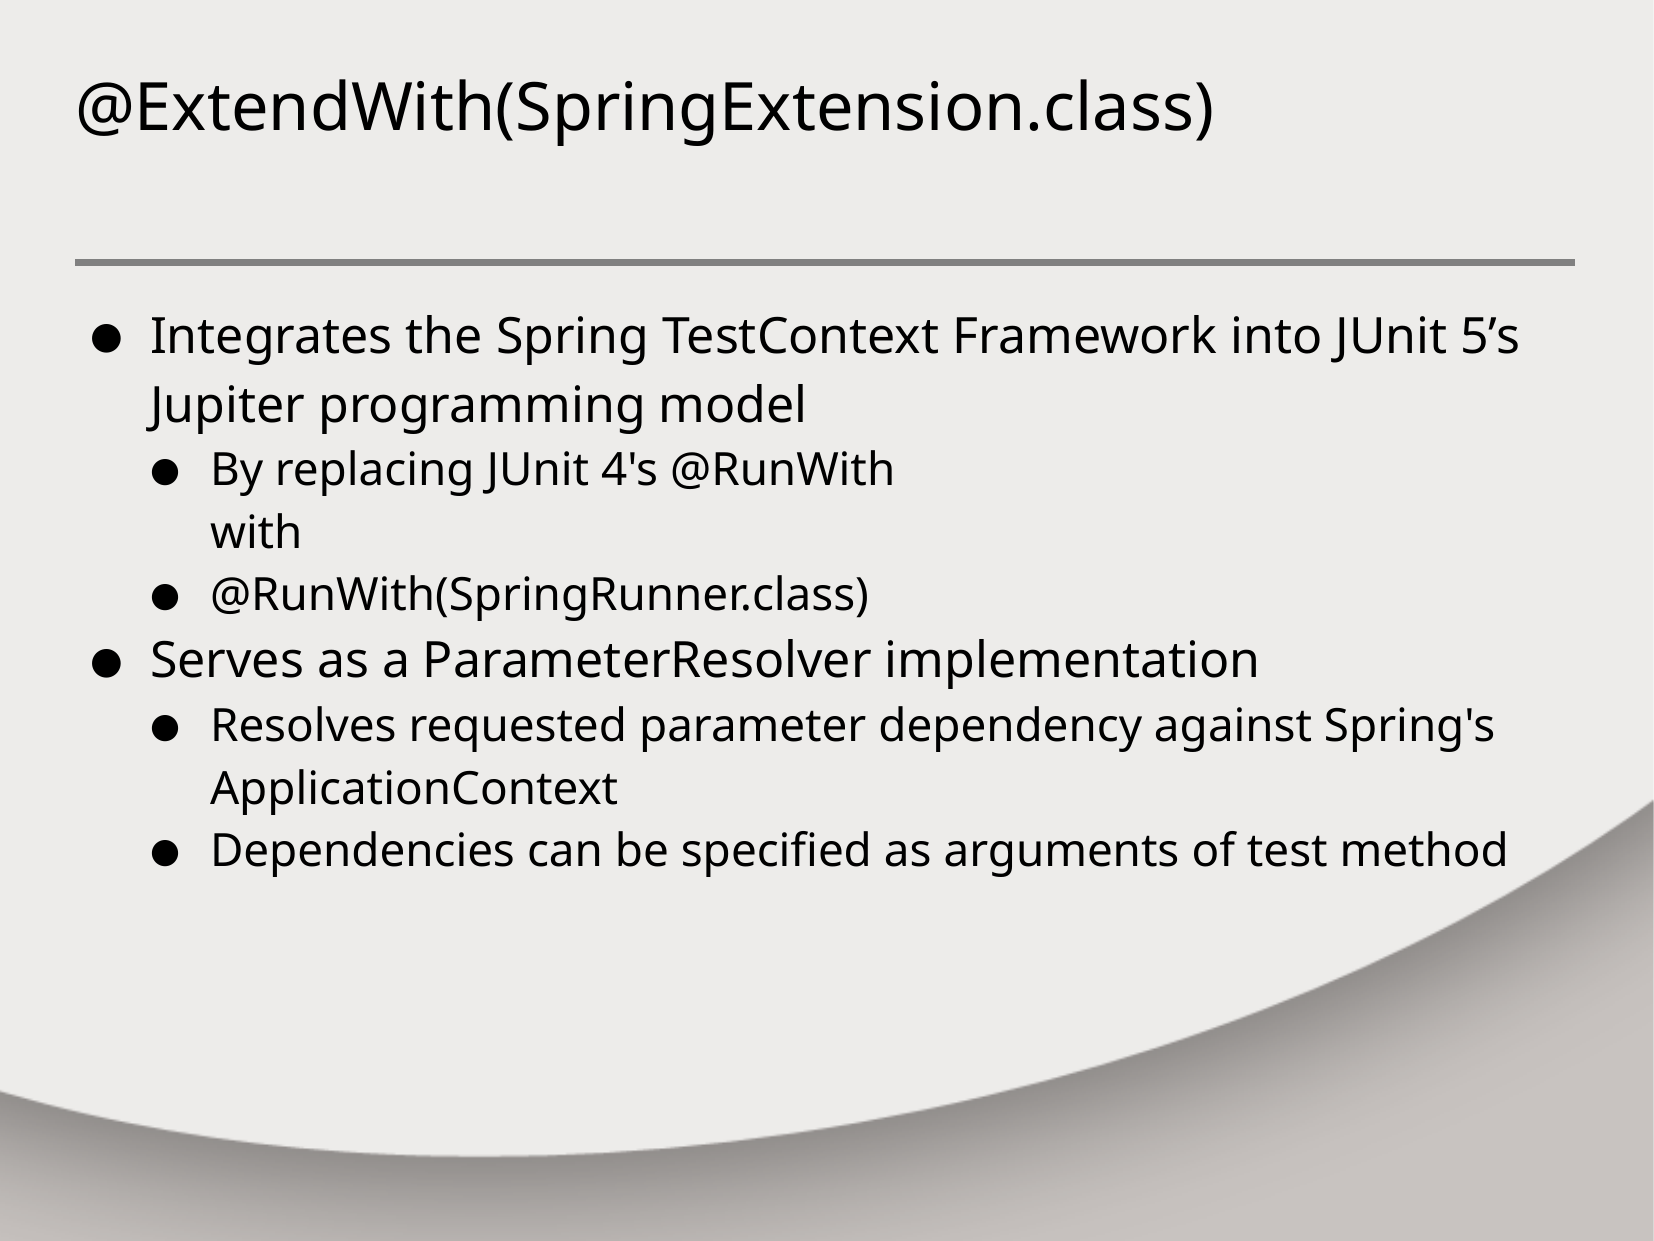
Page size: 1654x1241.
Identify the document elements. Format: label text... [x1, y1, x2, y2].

title @ExtendWith(SpringExtension.class) [75, 75, 1576, 226]
picture [0, 0, 1654, 1241]
list Integrates the Spring TestContext Framework into JUnit 5’s Jupiter programming model By replacing JUnit 4's @RunWith with @RunWith(SpringRunner.class) Serves as a ParameterResolver implementation Resolves requested parameter dependency against Spring's ApplicationContext Dependencies can be specified as arguments of test method [90, 300, 1565, 1152]
